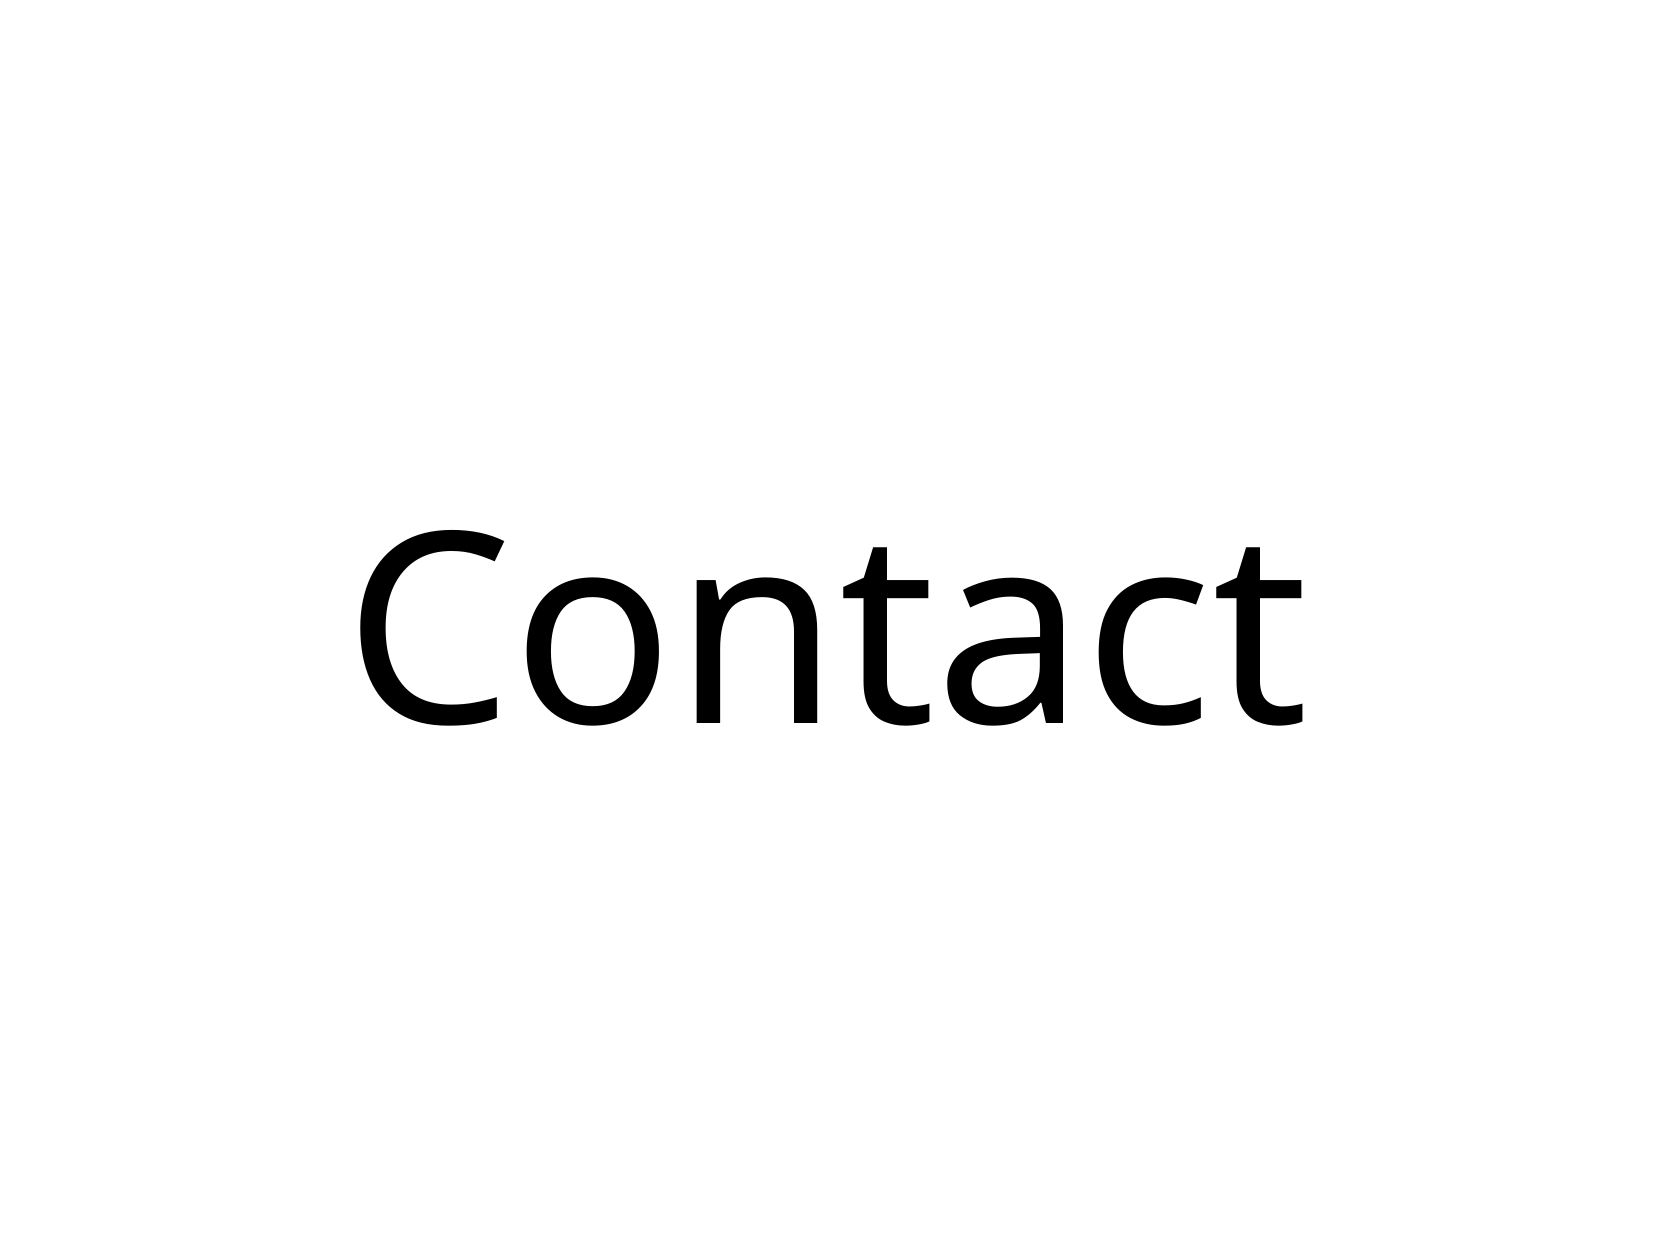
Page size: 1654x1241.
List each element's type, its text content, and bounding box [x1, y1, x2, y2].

subtitle Contact [82, 329, 1571, 911]
